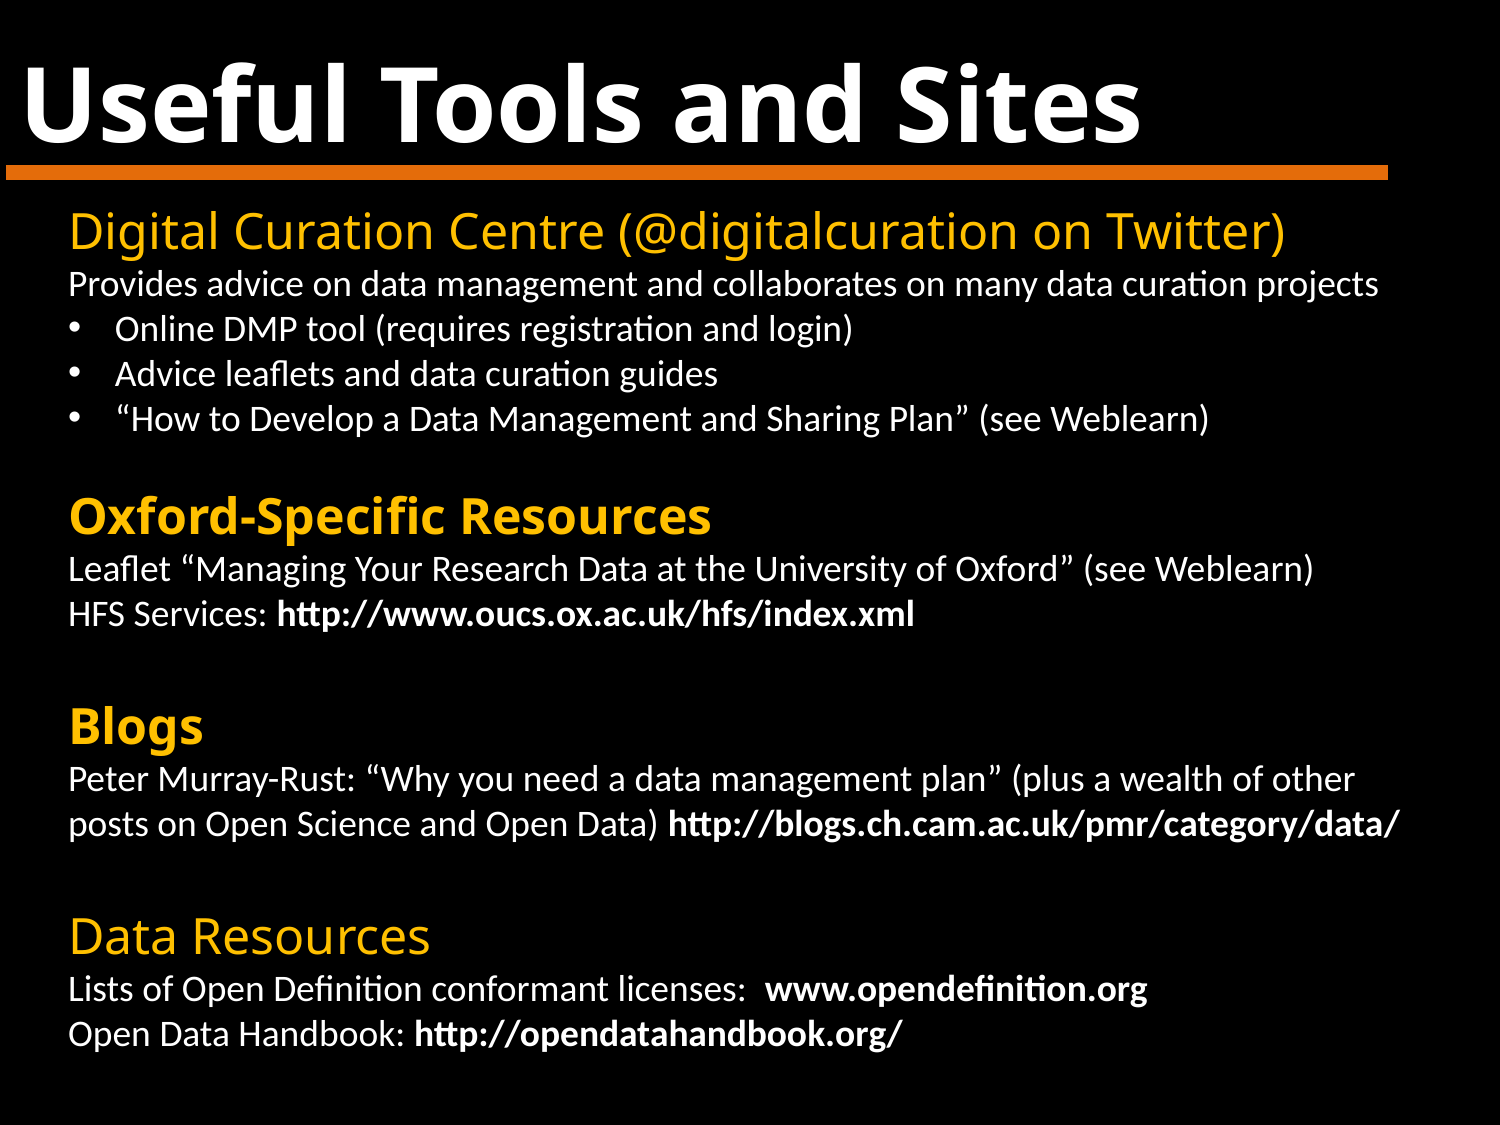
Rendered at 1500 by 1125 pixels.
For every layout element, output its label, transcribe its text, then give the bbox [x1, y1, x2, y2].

text_box Digital Curation Centre (@digitalcuration on Twitter) Provides advice on data management and collaborates on many data curation projects Online DMP tool (requires registration and login) Advice leaflets and data curation guides “How to Develop a Data Management and Sharing Plan” (see Weblearn) Oxford-Specific Resources Leaflet “Managing Your Research Data at the University of Oxford” (see Weblearn) HFS Services: http://www.oucs.ox.ac.uk/hfs/index.xml Blogs Peter Murray-Rust: “Why you need a data management plan” (plus a wealth of other posts on Open Science and Open Data) http://blogs.ch.cam.ac.uk/pmr/category/data/ Data Resources Lists of Open Definition conformant licenses: www.opendefinition.org Open Data Handbook: http://opendatahandbook.org/ [53, 191, 1424, 1071]
text_box Useful Tools and Sites [4, 31, 1188, 173]
